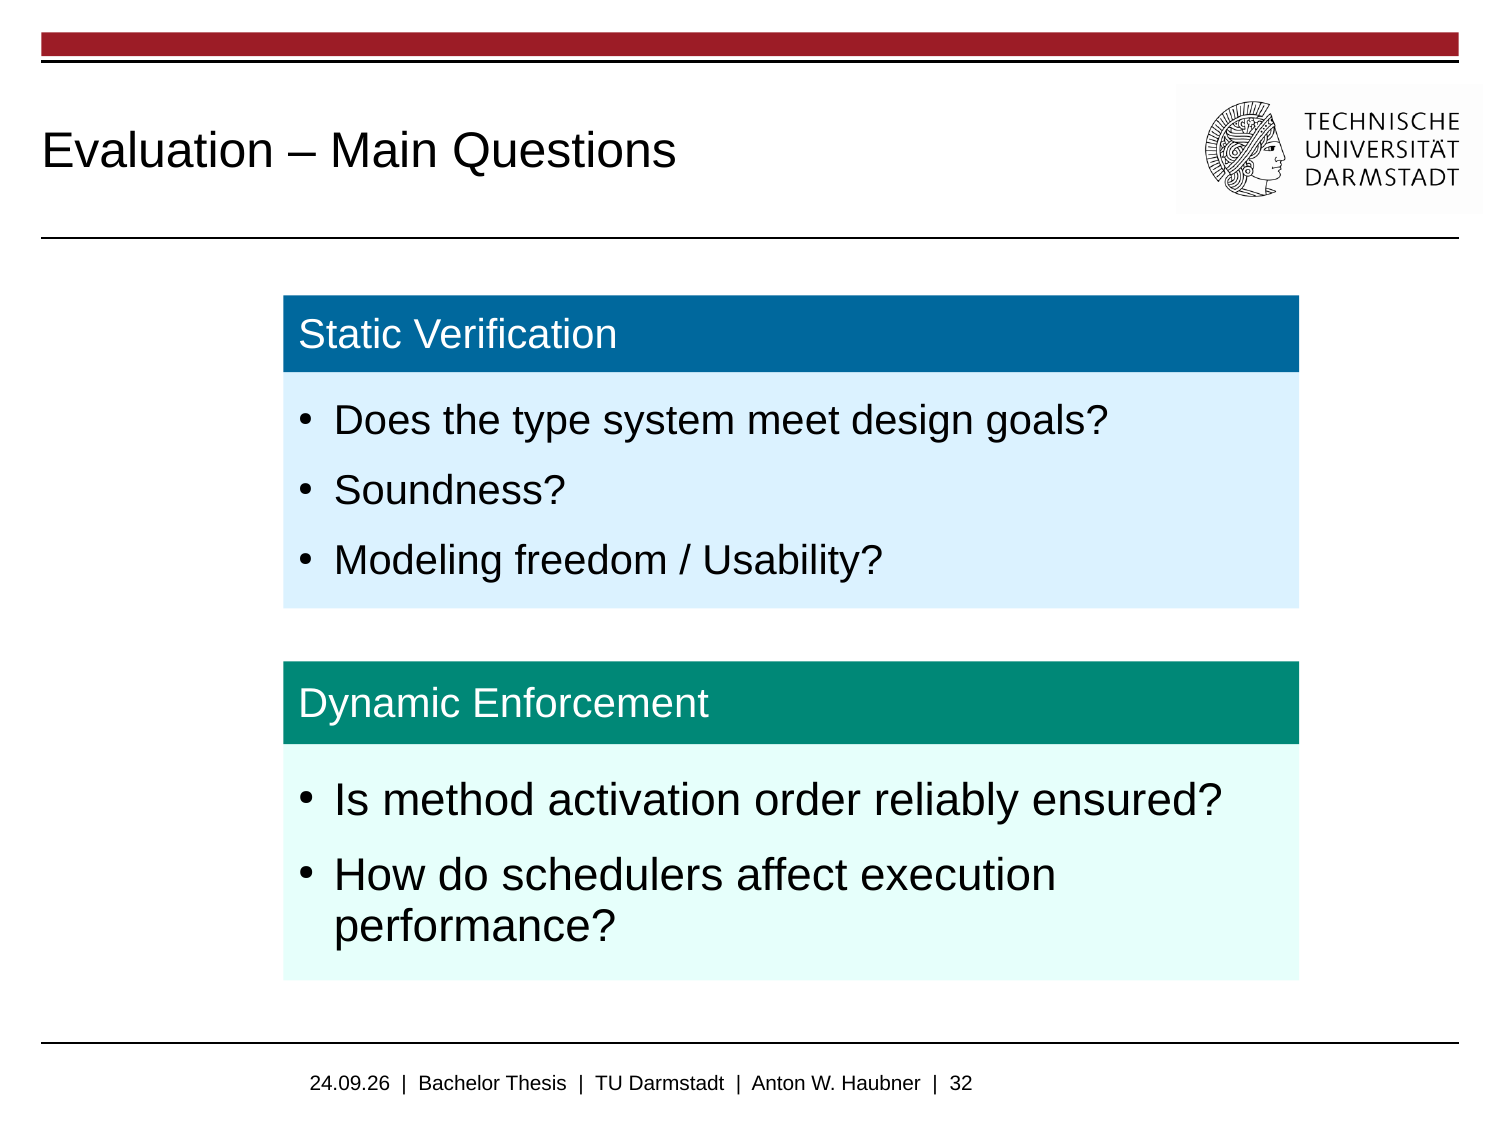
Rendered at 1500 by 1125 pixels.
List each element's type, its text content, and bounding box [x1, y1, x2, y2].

text_box Static Verification [283, 295, 1300, 373]
title Evaluation – Main Questions [41, 74, 1131, 225]
text_box Dynamic Enforcement [283, 661, 1300, 745]
text_box Is method activation order reliably ensured? How do schedulers affect execution performance? [283, 745, 1300, 981]
text_box Does the type system meet design goals? Soundness? Modeling freedom / Usability? [283, 373, 1300, 609]
